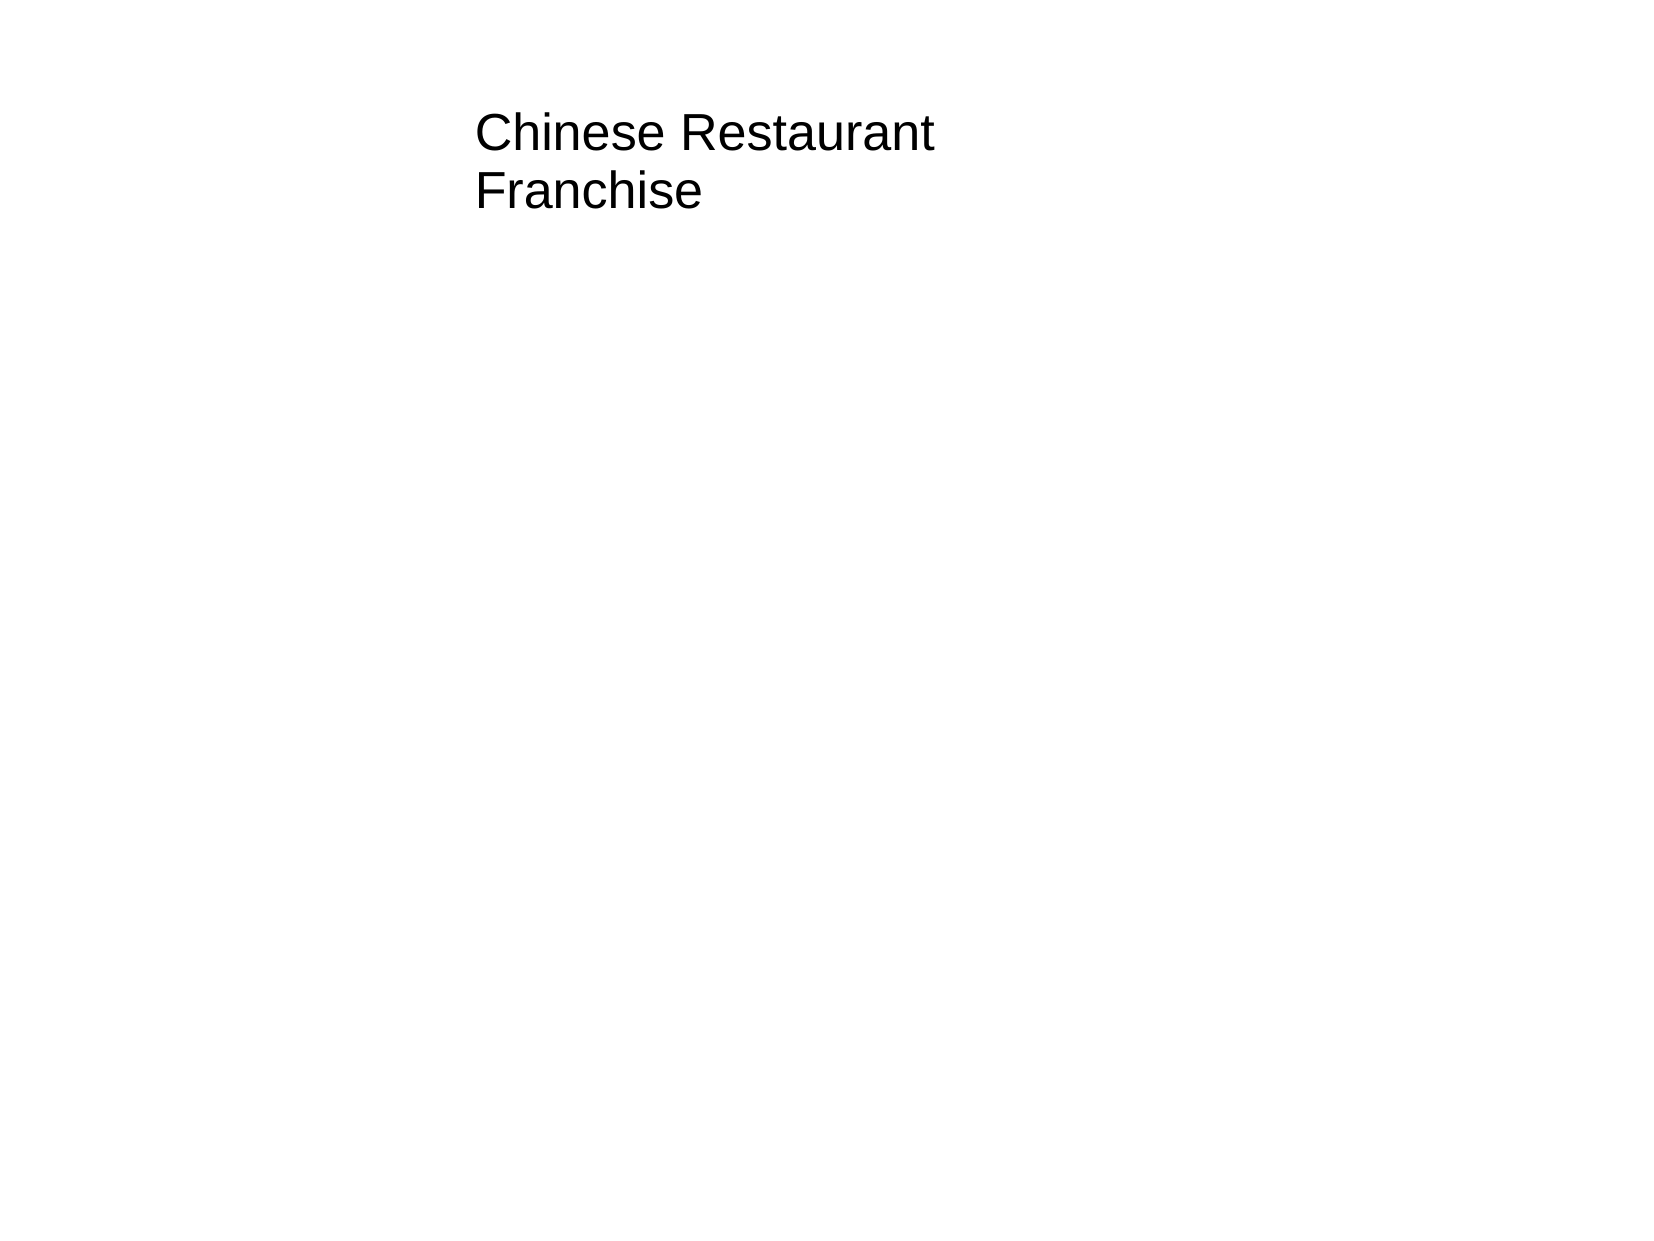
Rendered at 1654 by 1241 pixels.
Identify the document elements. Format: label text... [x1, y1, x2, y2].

text_box Chinese Restaurant Franchise [460, 96, 1192, 176]
